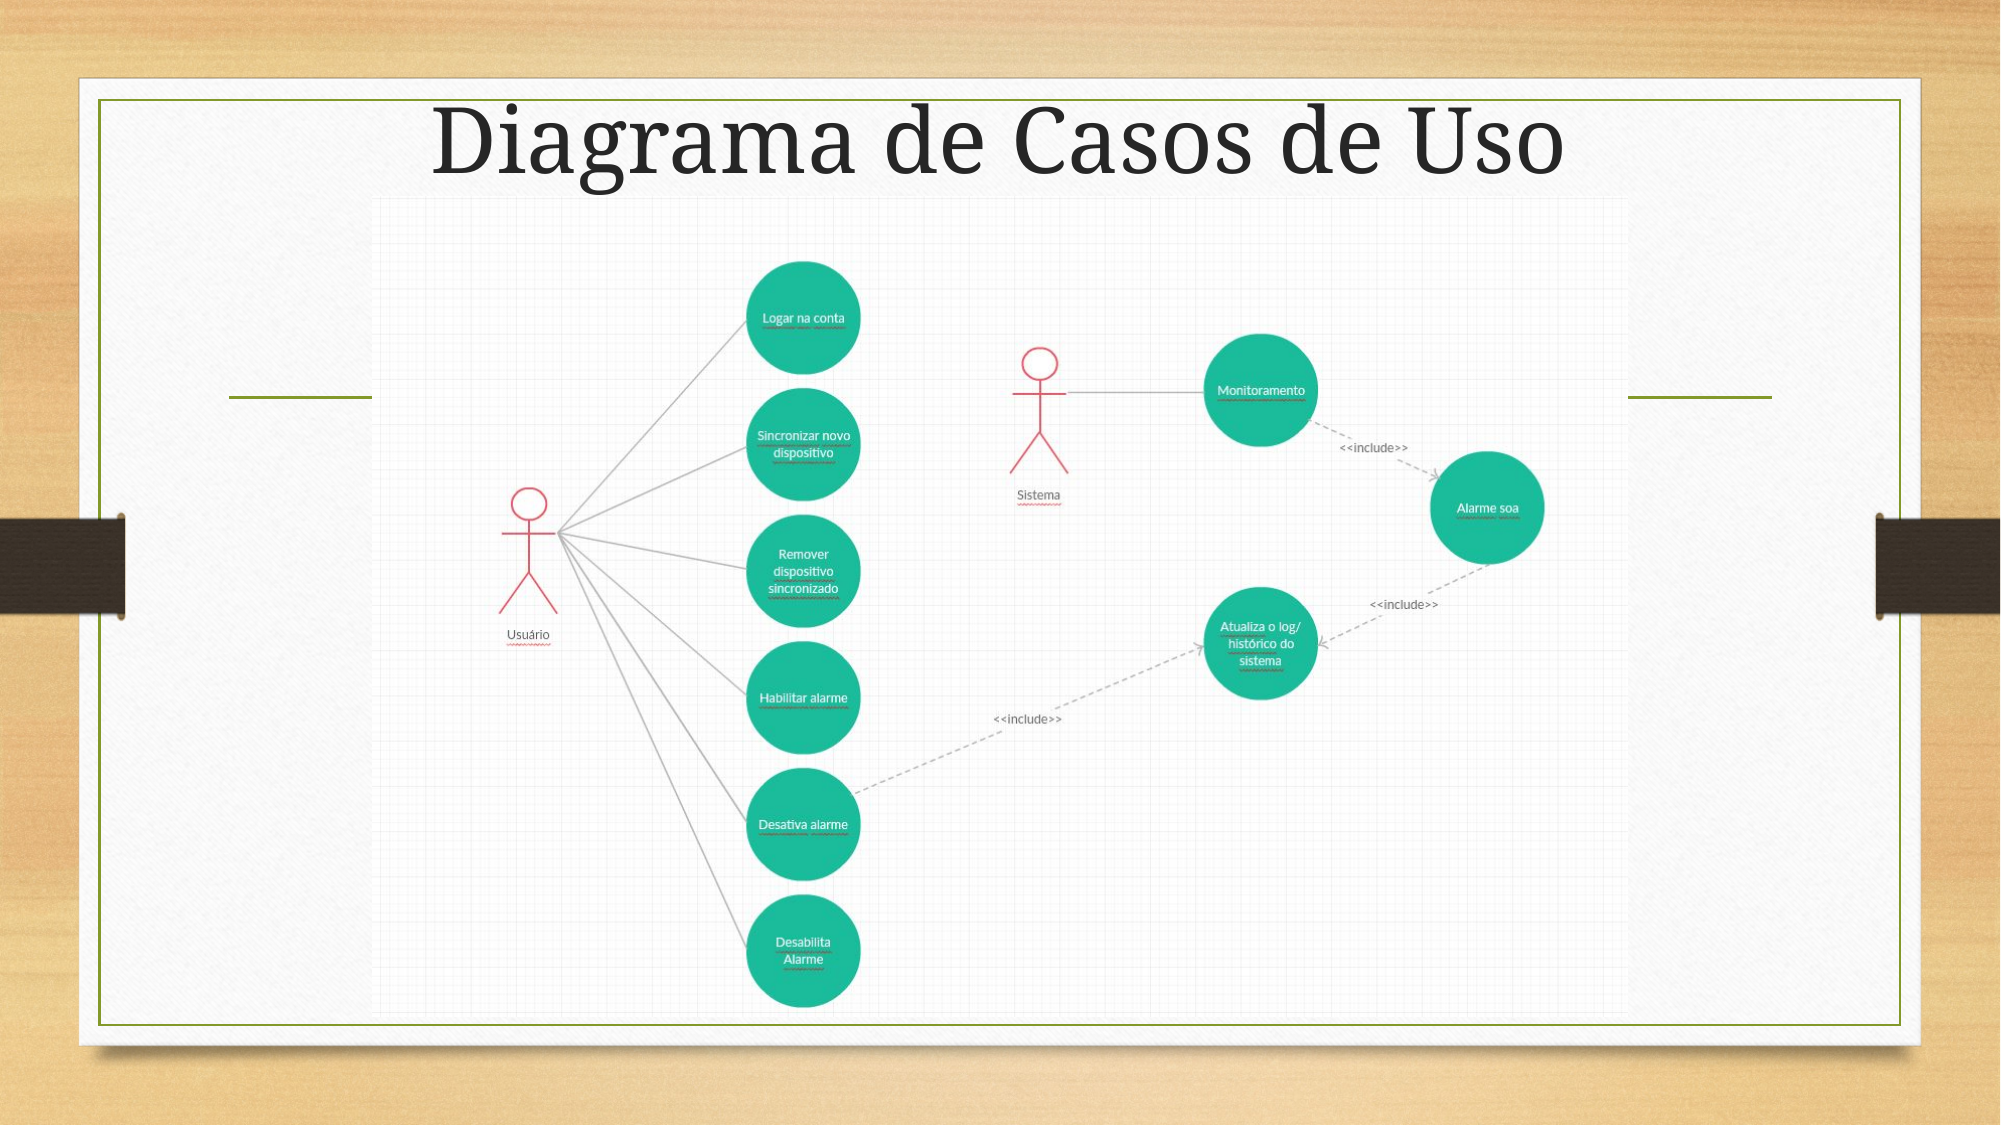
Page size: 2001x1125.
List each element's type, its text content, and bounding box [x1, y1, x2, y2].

title Diagrama de Casos de Uso [212, 30, 1788, 245]
picture [372, 196, 1628, 1017]
